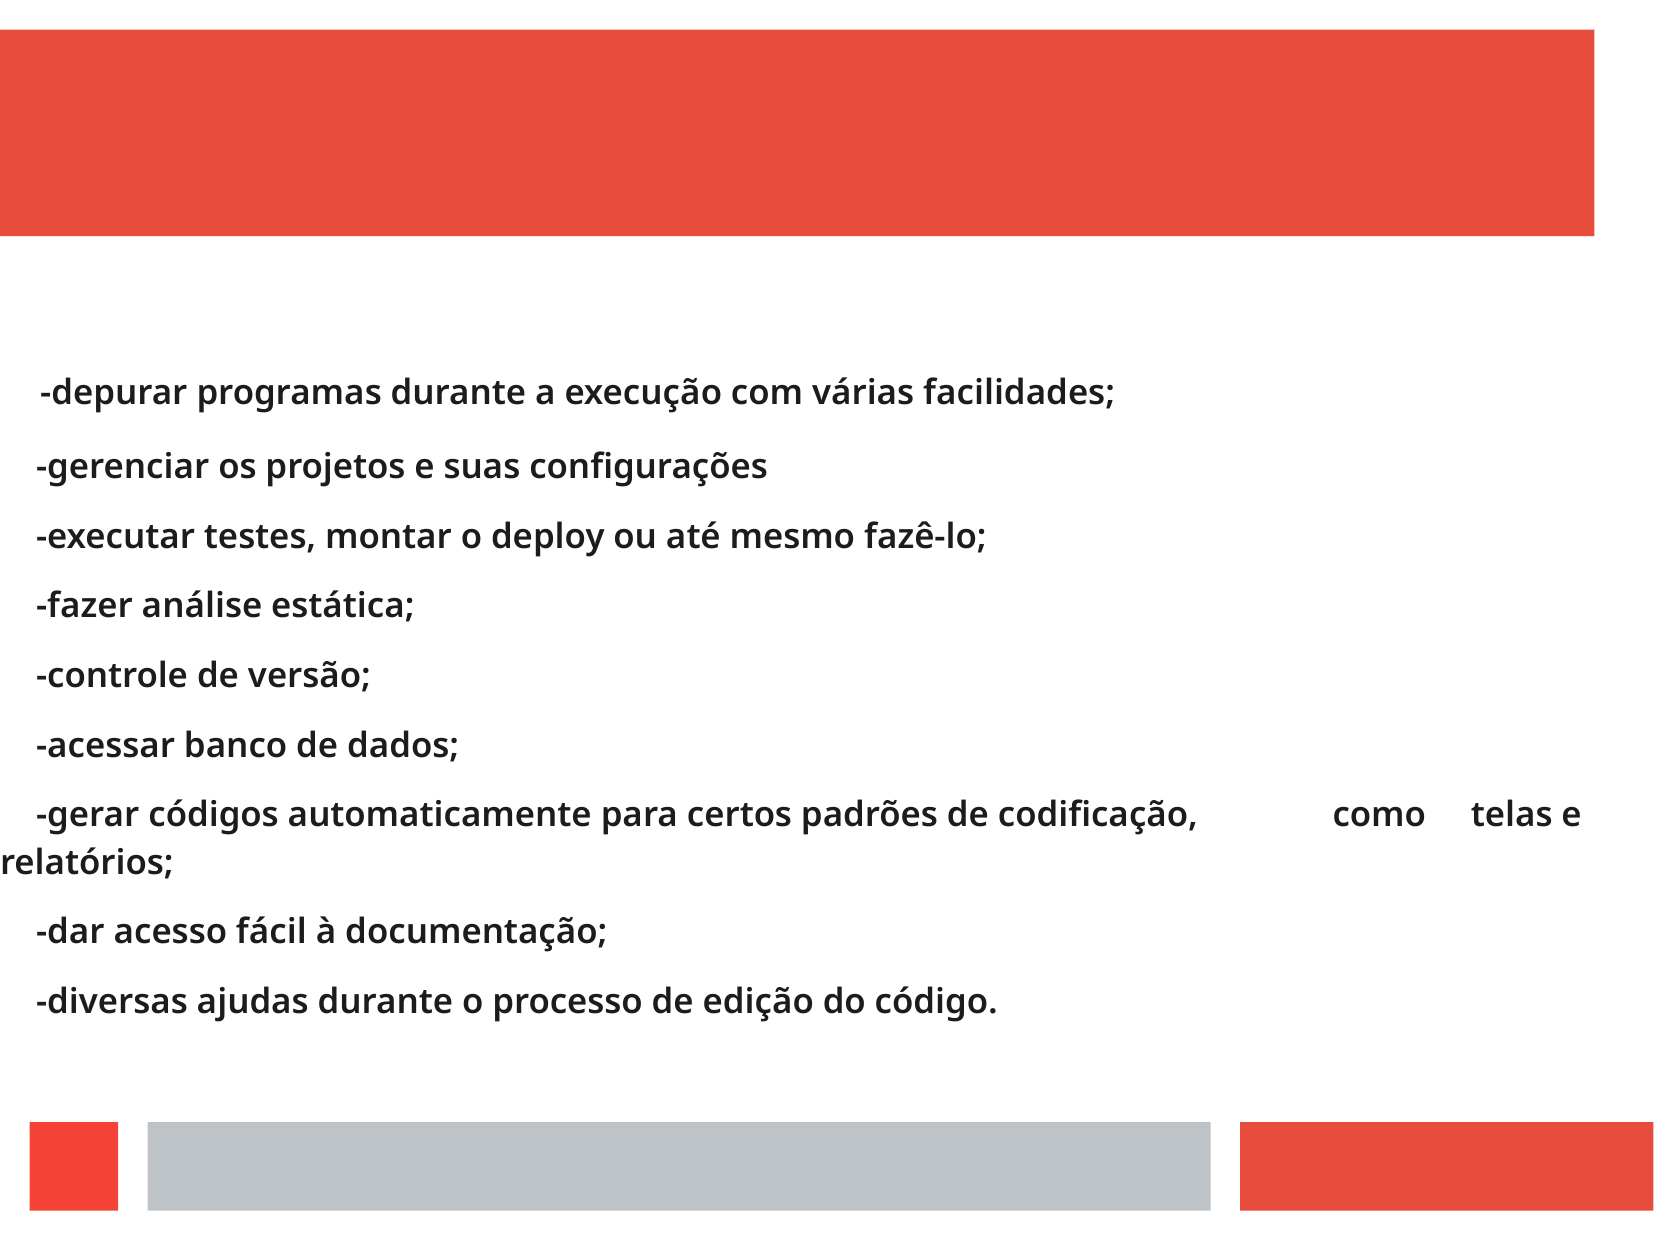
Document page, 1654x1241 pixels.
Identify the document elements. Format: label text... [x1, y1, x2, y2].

list -depurar programas durante a execução com várias facilidades; -gerenciar os projetos e suas configurações -executar testes, montar o deploy ou até mesmo fazê-lo; -fazer análise estática; -controle de versão; -acessar banco de dados; -gerar códigos automaticamente para certos padrões de codificação, como telas e relatórios; -dar acesso fácil à documentação; -diversas ajudas durante o processo de edição do código. [0, 259, 1630, 1028]
